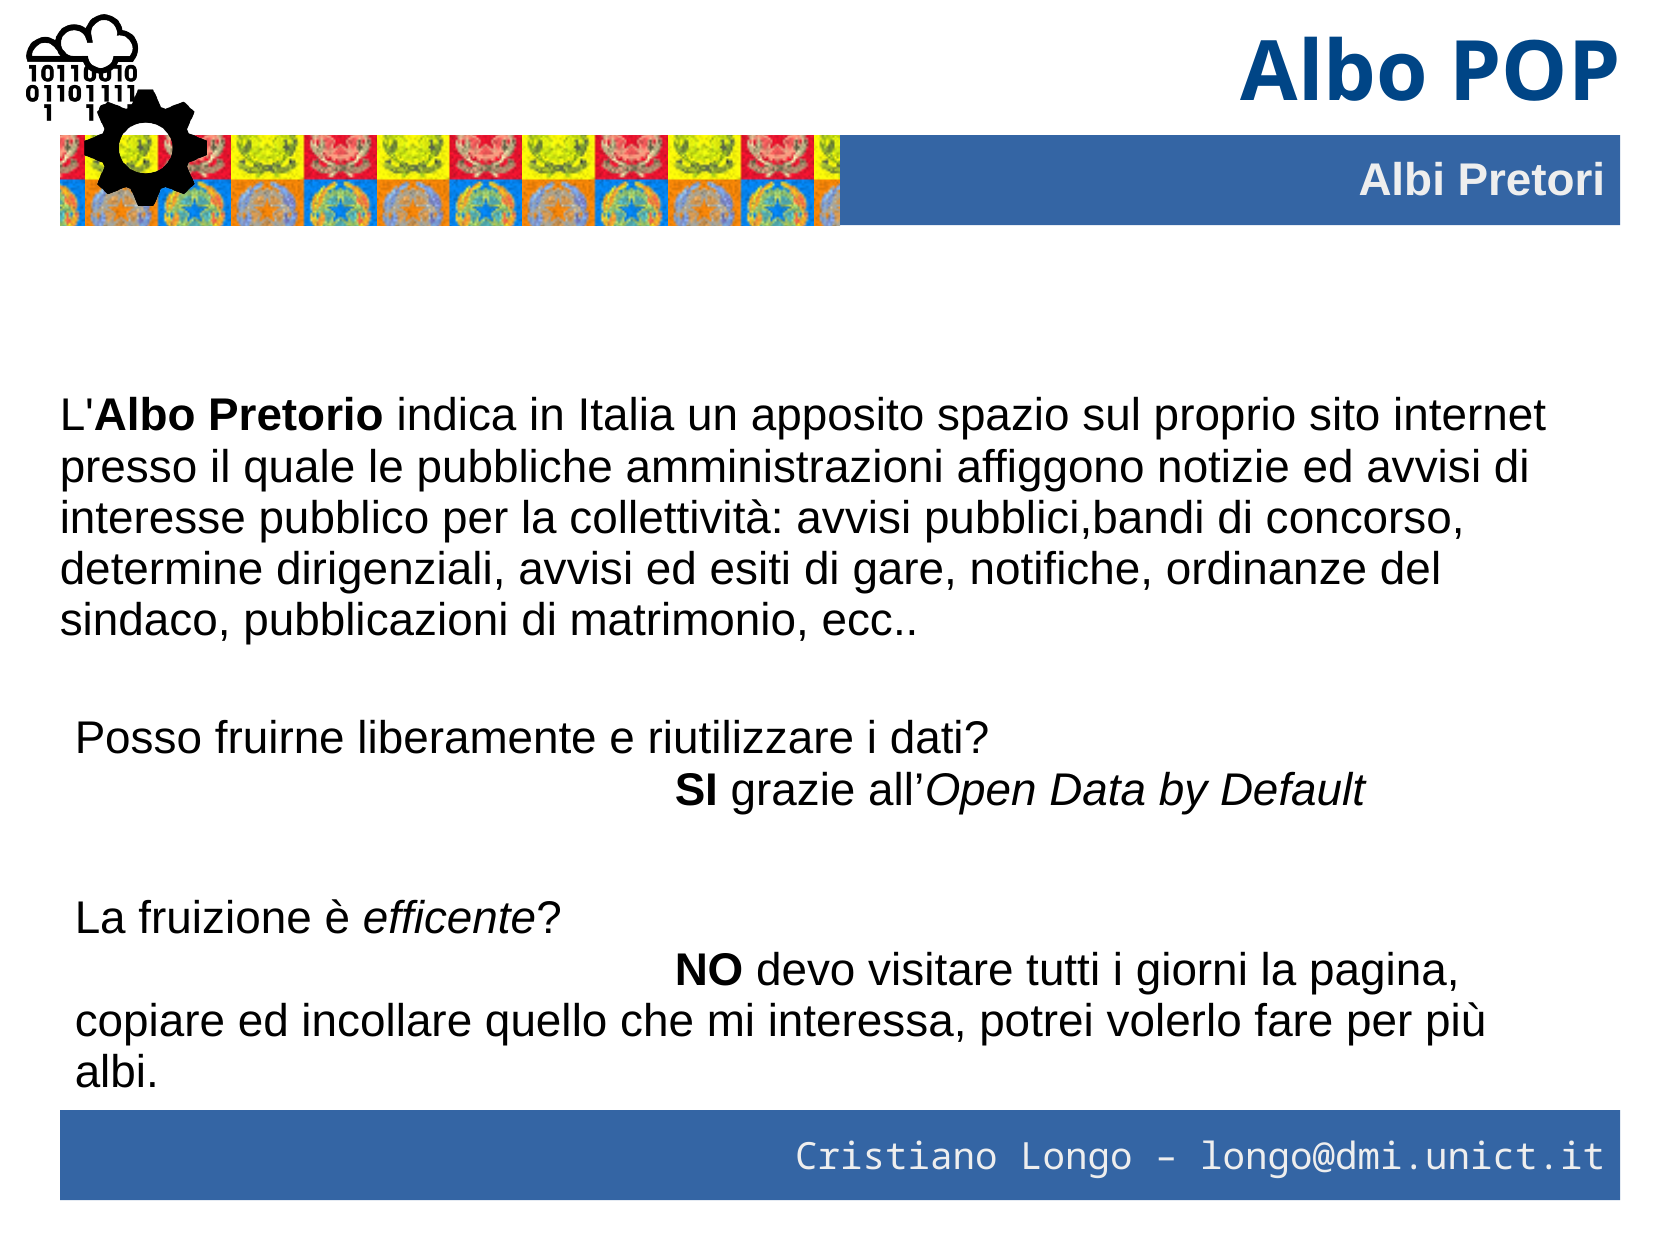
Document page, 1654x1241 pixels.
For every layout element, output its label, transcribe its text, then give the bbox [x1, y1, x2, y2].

text_box Cristiano Longo – longo@dmi.unict.it [60, 1110, 1621, 1201]
text_box Albi Pretori [840, 135, 1621, 226]
text_box [60, 135, 840, 226]
text_box Posso fruirne liberamente e riutilizzare i dati? SI grazie all’Open Data by Default [60, 705, 1531, 823]
text_box Albo POP [982, 4, 1636, 124]
text_box La fruizione è efficente? NO devo visitare tutti i giorni la pagina, copiare ed incollare quello che mi interessa, potrei volerlo fare per più albi. [60, 885, 1531, 1105]
text_box L'Albo Pretorio indica in Italia un apposito spazio sul proprio sito internet presso il quale le pubbliche amministrazioni affiggono notizie ed avvisi di interesse pubblico per la collettività: avvisi pubblici,bandi di concorso, determine dirigenziali, avvisi ed esiti di gare, notifiche, ordinanze del sindaco, pubblicazioni di matrimonio, ecc.. [45, 381, 1576, 654]
picture [26, 14, 207, 206]
